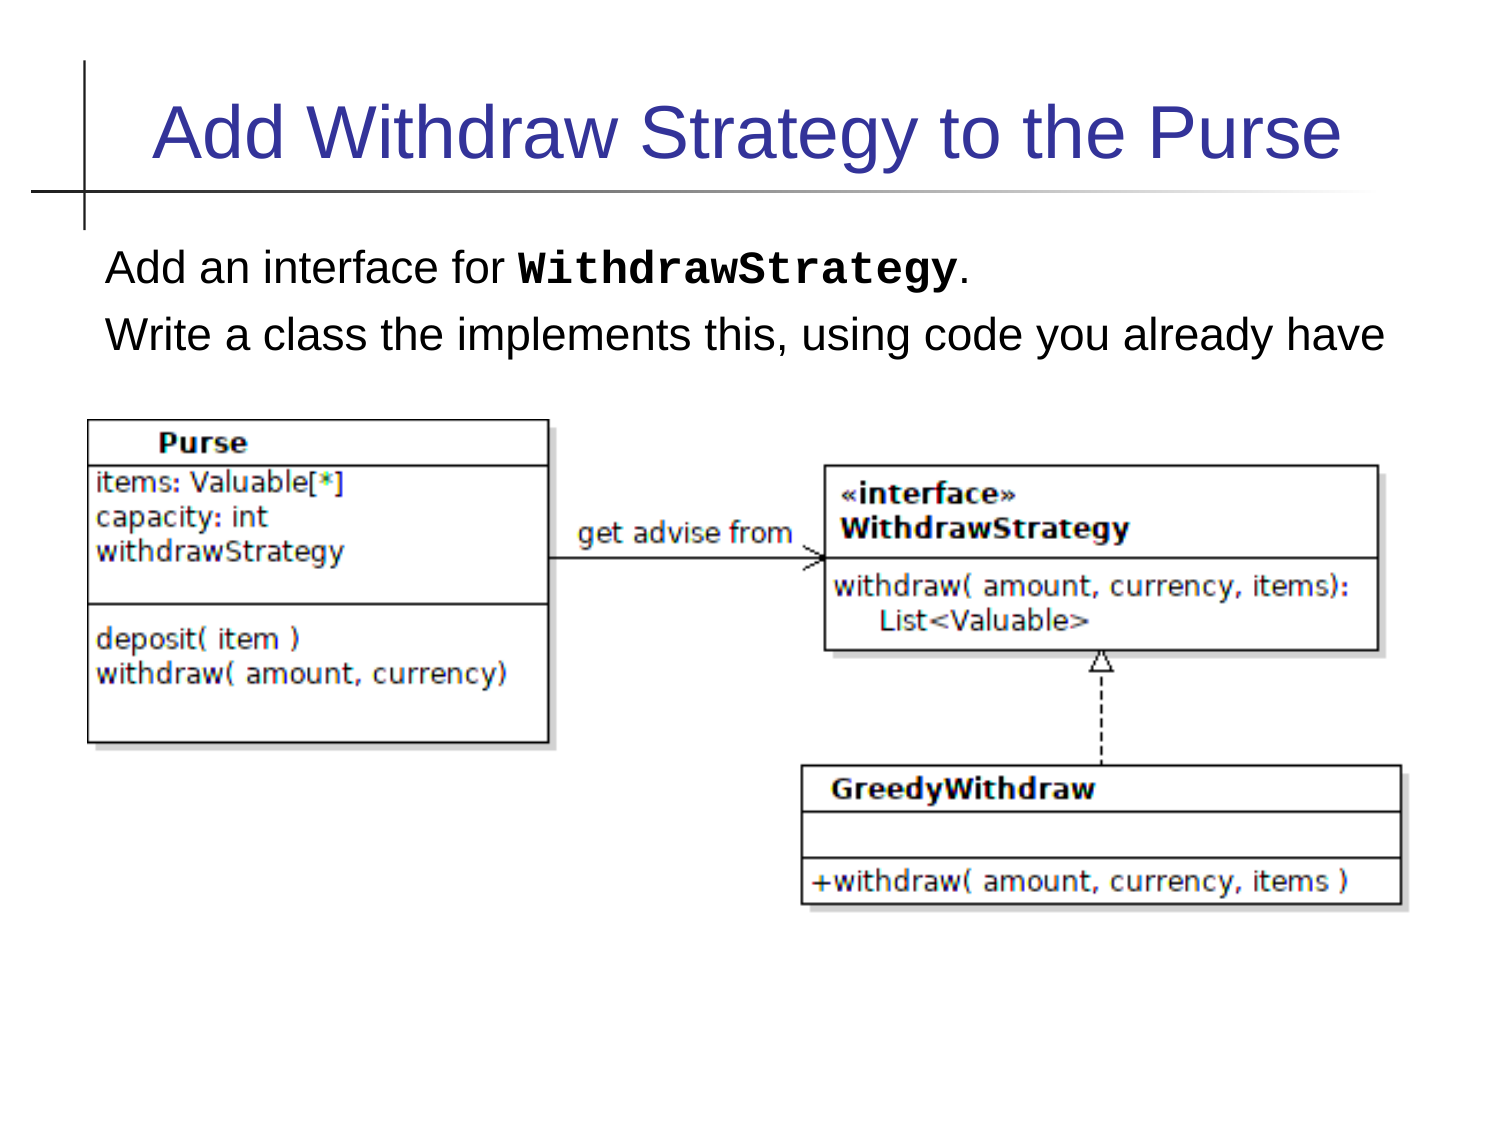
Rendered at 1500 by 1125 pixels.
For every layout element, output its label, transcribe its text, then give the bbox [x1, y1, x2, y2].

picture [87, 419, 1412, 915]
title Add Withdraw Strategy to the Purse [100, 42, 1397, 182]
list Add an interface for WithdrawStrategy. Write a class the implements this, using code you already have [90, 229, 1408, 419]
